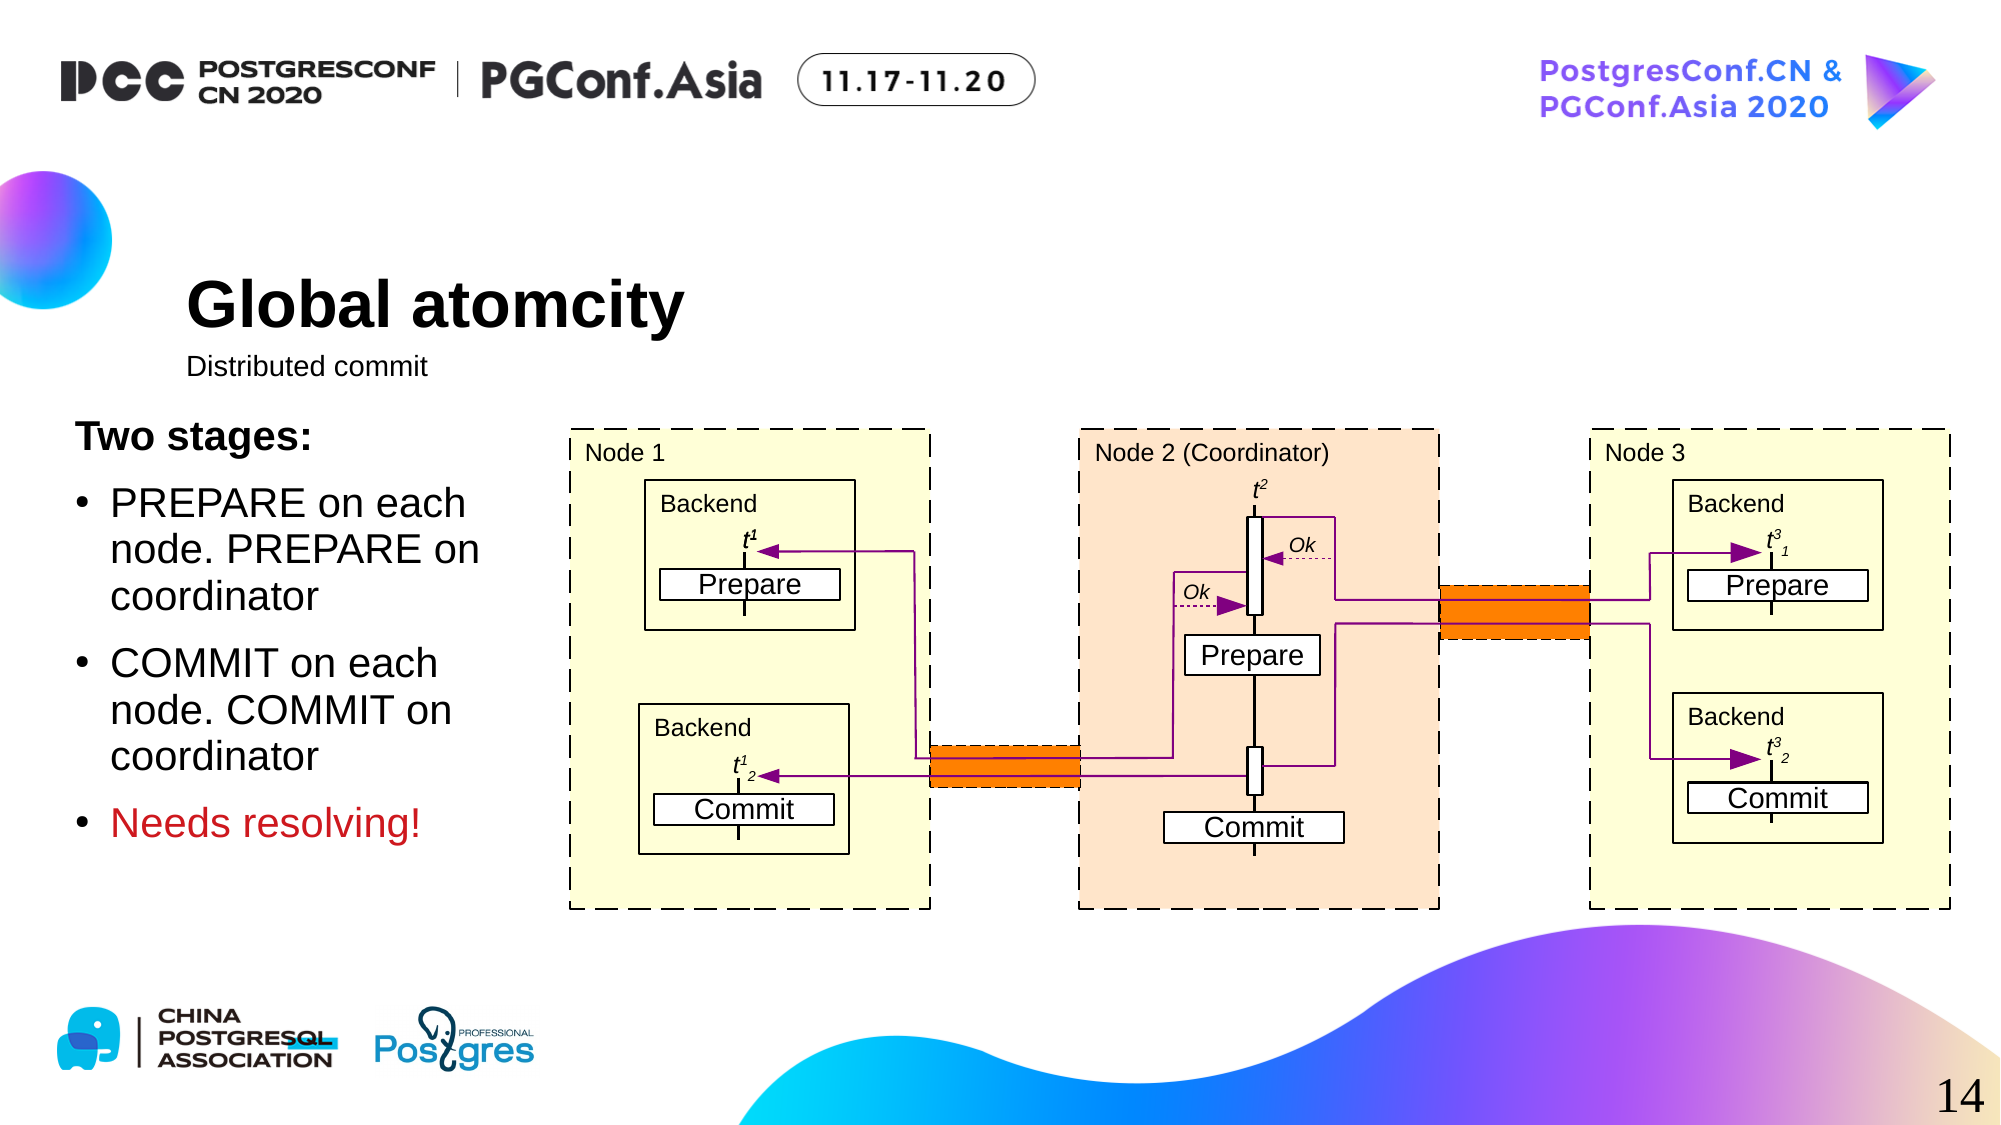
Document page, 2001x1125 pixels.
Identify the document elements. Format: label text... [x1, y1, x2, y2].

text_box Ok [1168, 571, 1227, 615]
text_box [570, 428, 1951, 909]
text_box <номер> [1883, 1054, 2000, 1125]
text_box Commit [654, 794, 835, 826]
text_box Prepare [1185, 634, 1321, 676]
text_box Node 3 [1590, 428, 1711, 472]
text_box Backend [1672, 479, 1883, 523]
text_box Backend [645, 479, 856, 516]
text_box Backend [639, 704, 850, 741]
text_box t12 [639, 741, 850, 784]
text_box t32 [1672, 723, 1883, 767]
text_box Commit [1164, 812, 1345, 843]
text_box t31 [1674, 554, 1730, 559]
picture [0, 0, 2001, 1125]
text_box Prepare [660, 569, 841, 601]
text_box Commit [1687, 782, 1868, 814]
text_box Backend [1672, 692, 1883, 723]
text_box t1 [645, 516, 856, 560]
text_box Node 2 (Coordinator) [1080, 428, 1441, 465]
text_box t32 [1672, 760, 1730, 767]
text_box t2 [1080, 465, 1441, 509]
text_box t12 [780, 778, 850, 784]
text_box Global atomcity Distributed commit [171, 237, 1850, 390]
text_box Node 1 [570, 428, 931, 472]
text_box t31 [1674, 523, 1882, 559]
text_box Ok [1274, 524, 1332, 567]
text_box Two stages: PREPARE on each node. PREPARE on coordinator COMMIT on each node. COMMIT on coordinator Needs resolving! [60, 404, 556, 961]
text_box Prepare [1687, 569, 1868, 601]
